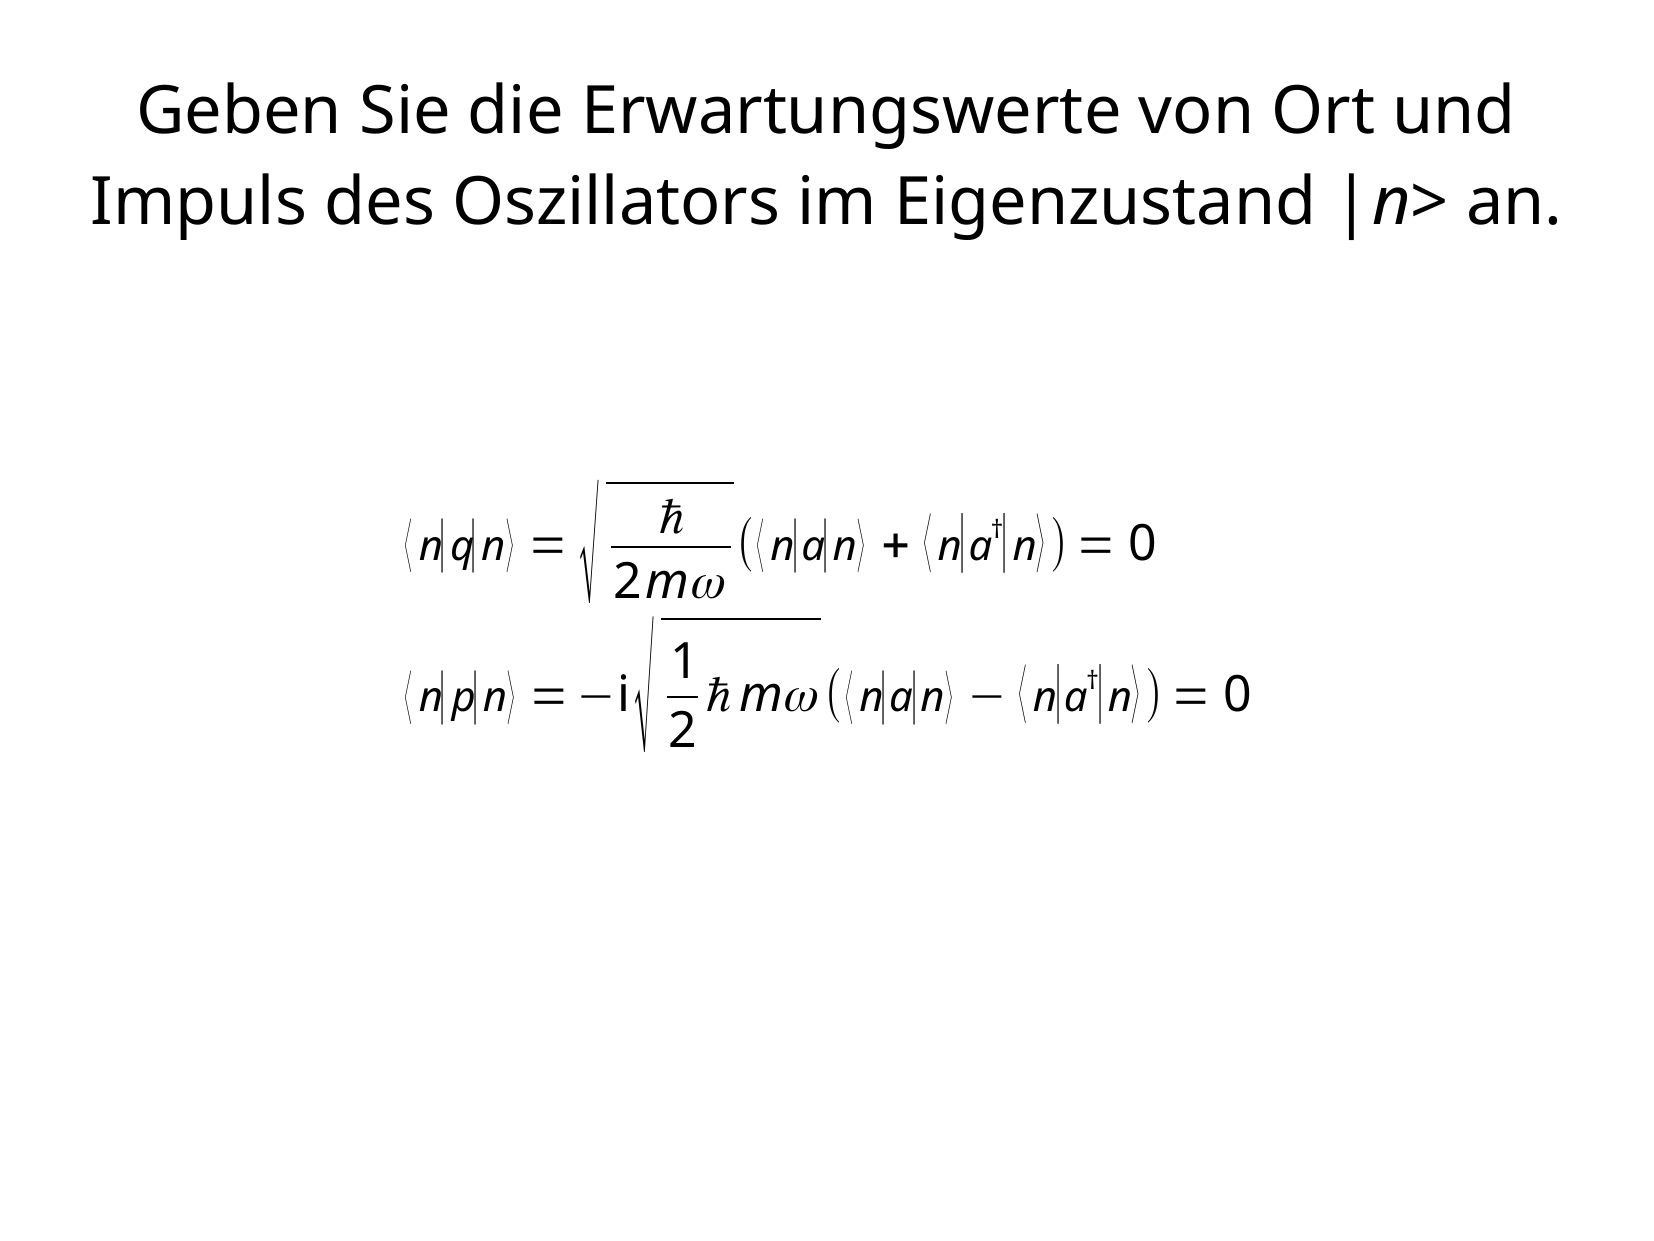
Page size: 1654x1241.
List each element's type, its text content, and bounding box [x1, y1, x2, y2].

chart [398, 478, 1256, 762]
title Geben Sie die Erwartungswerte von Ort und Impuls des Oszillators im Eigenzustand |n> an. [82, 49, 1571, 257]
